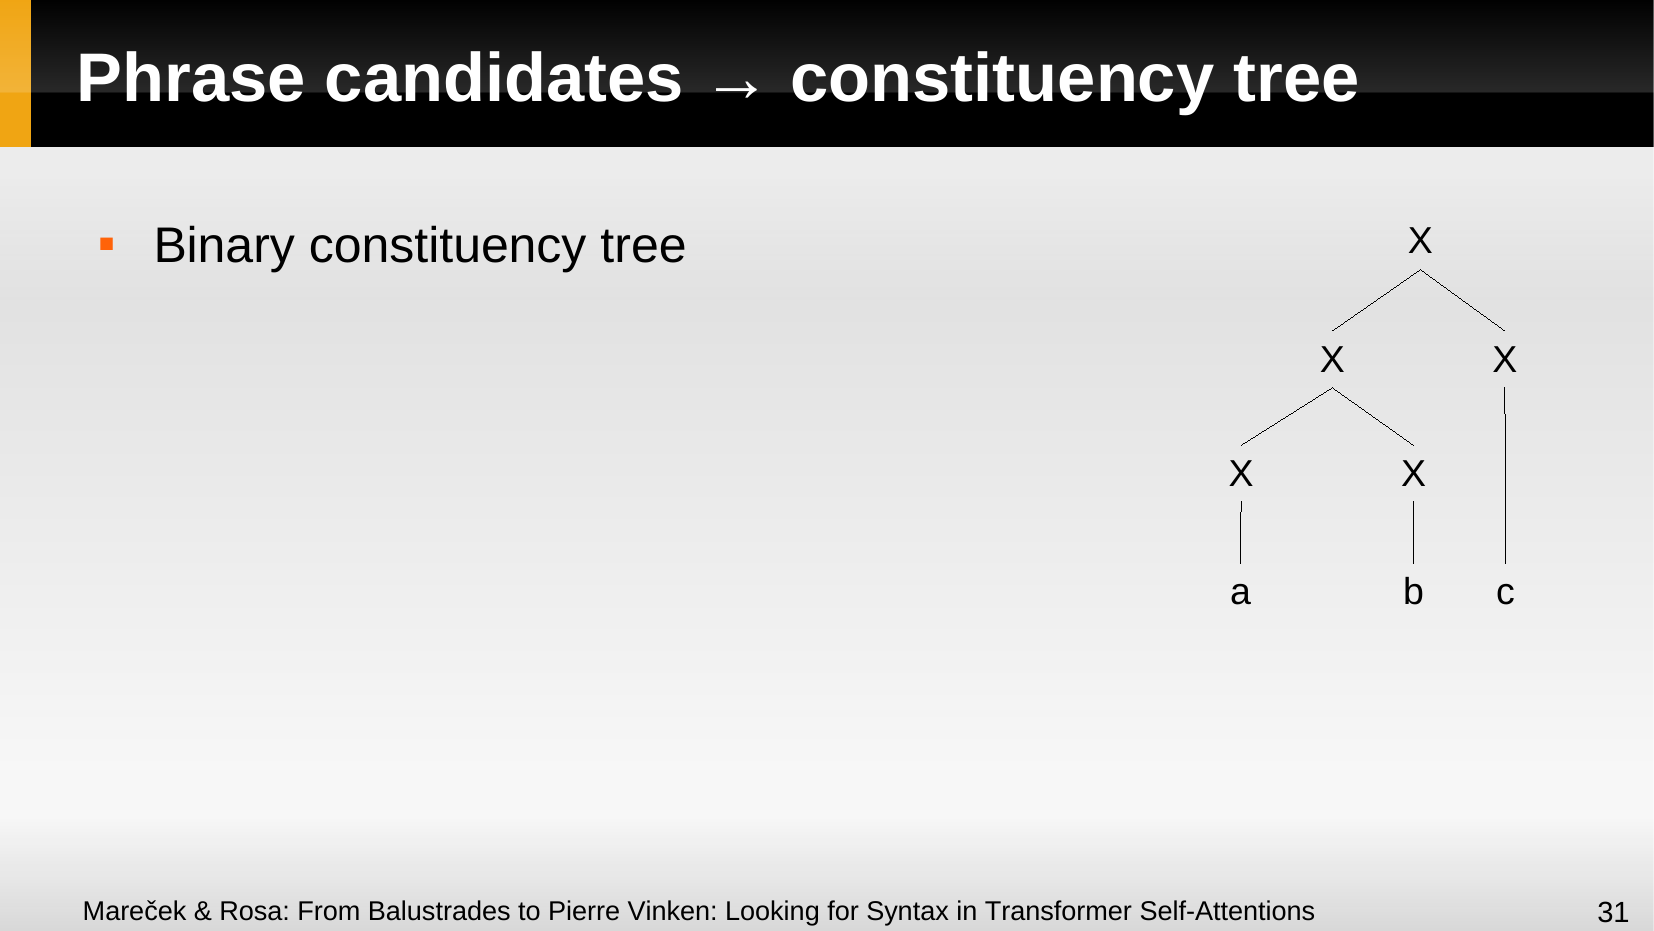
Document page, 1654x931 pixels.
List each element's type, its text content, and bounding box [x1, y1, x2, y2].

list Binary constituency tree [82, 217, 1595, 832]
text_box X [1386, 445, 1441, 502]
text_box X [1393, 212, 1448, 270]
title Phrase candidates → constituency tree [76, 0, 1625, 156]
text_box b [1388, 563, 1439, 621]
text_box a [1215, 563, 1266, 621]
text_box X [1213, 445, 1269, 502]
text_box c [1481, 563, 1530, 621]
text_box X [1305, 330, 1360, 388]
picture [0, 0, 1654, 931]
text_box X [1477, 330, 1533, 388]
